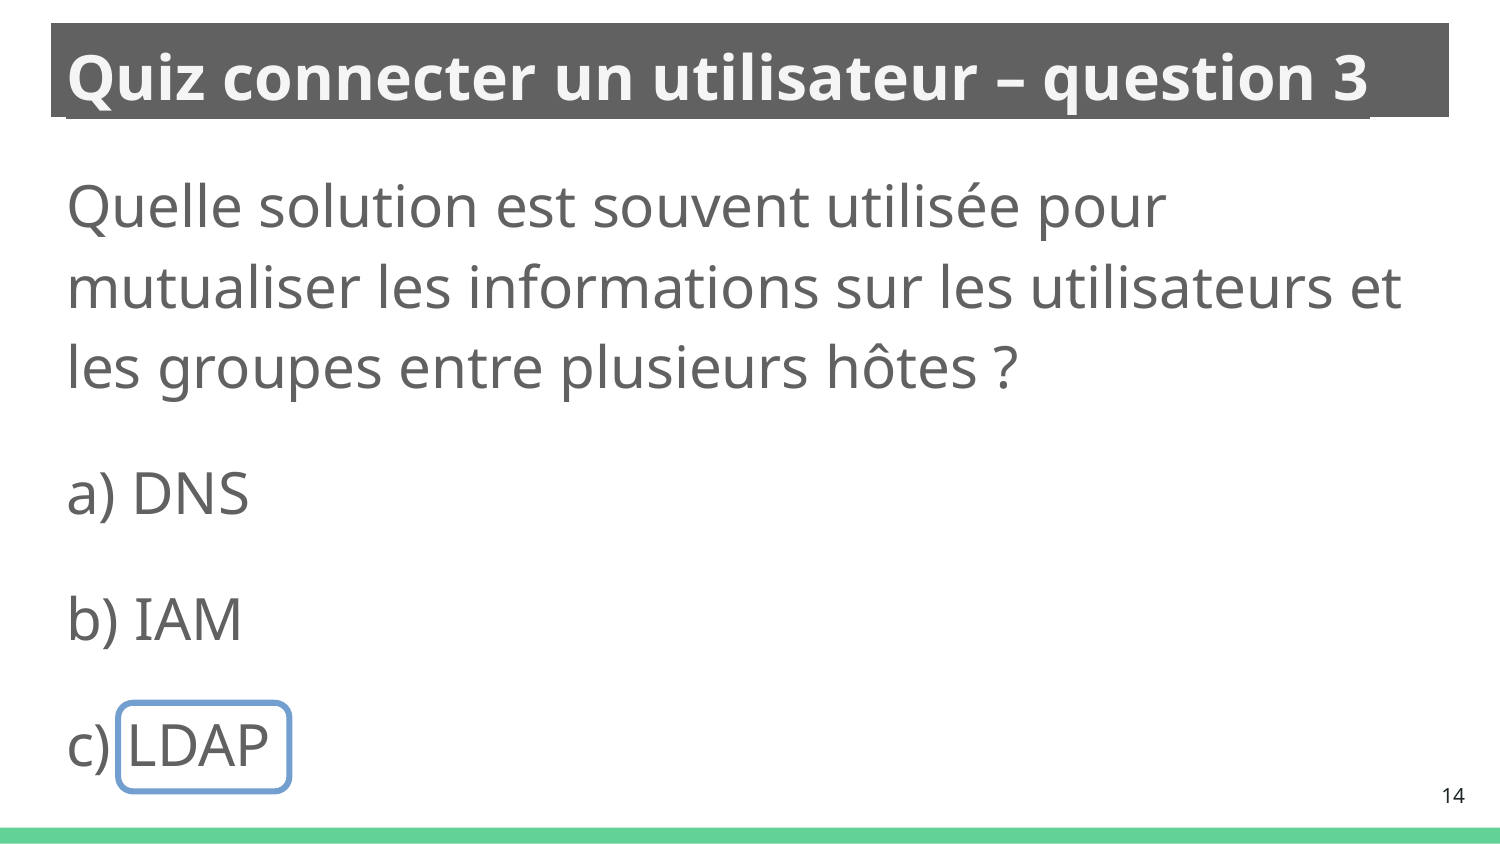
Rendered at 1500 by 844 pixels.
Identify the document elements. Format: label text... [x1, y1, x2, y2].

slide_number <numéro> [1389, 764, 1480, 830]
list Quelle solution est souvent utilisée pour mutualiser les informations sur les utilisateurs et les groupes entre plusieurs hôtes ? a) DNS b) IAM c) LDAP [51, 144, 1477, 794]
list Quelle solution est souvent utilisée pour mutualiser les informations sur les utilisateurs et les groupes entre plusieurs hôtes ? a) DNS b) IAM c) LDAP [122, 706, 286, 788]
title Quiz connecter un utilisateur – question 3 [51, 23, 1449, 117]
